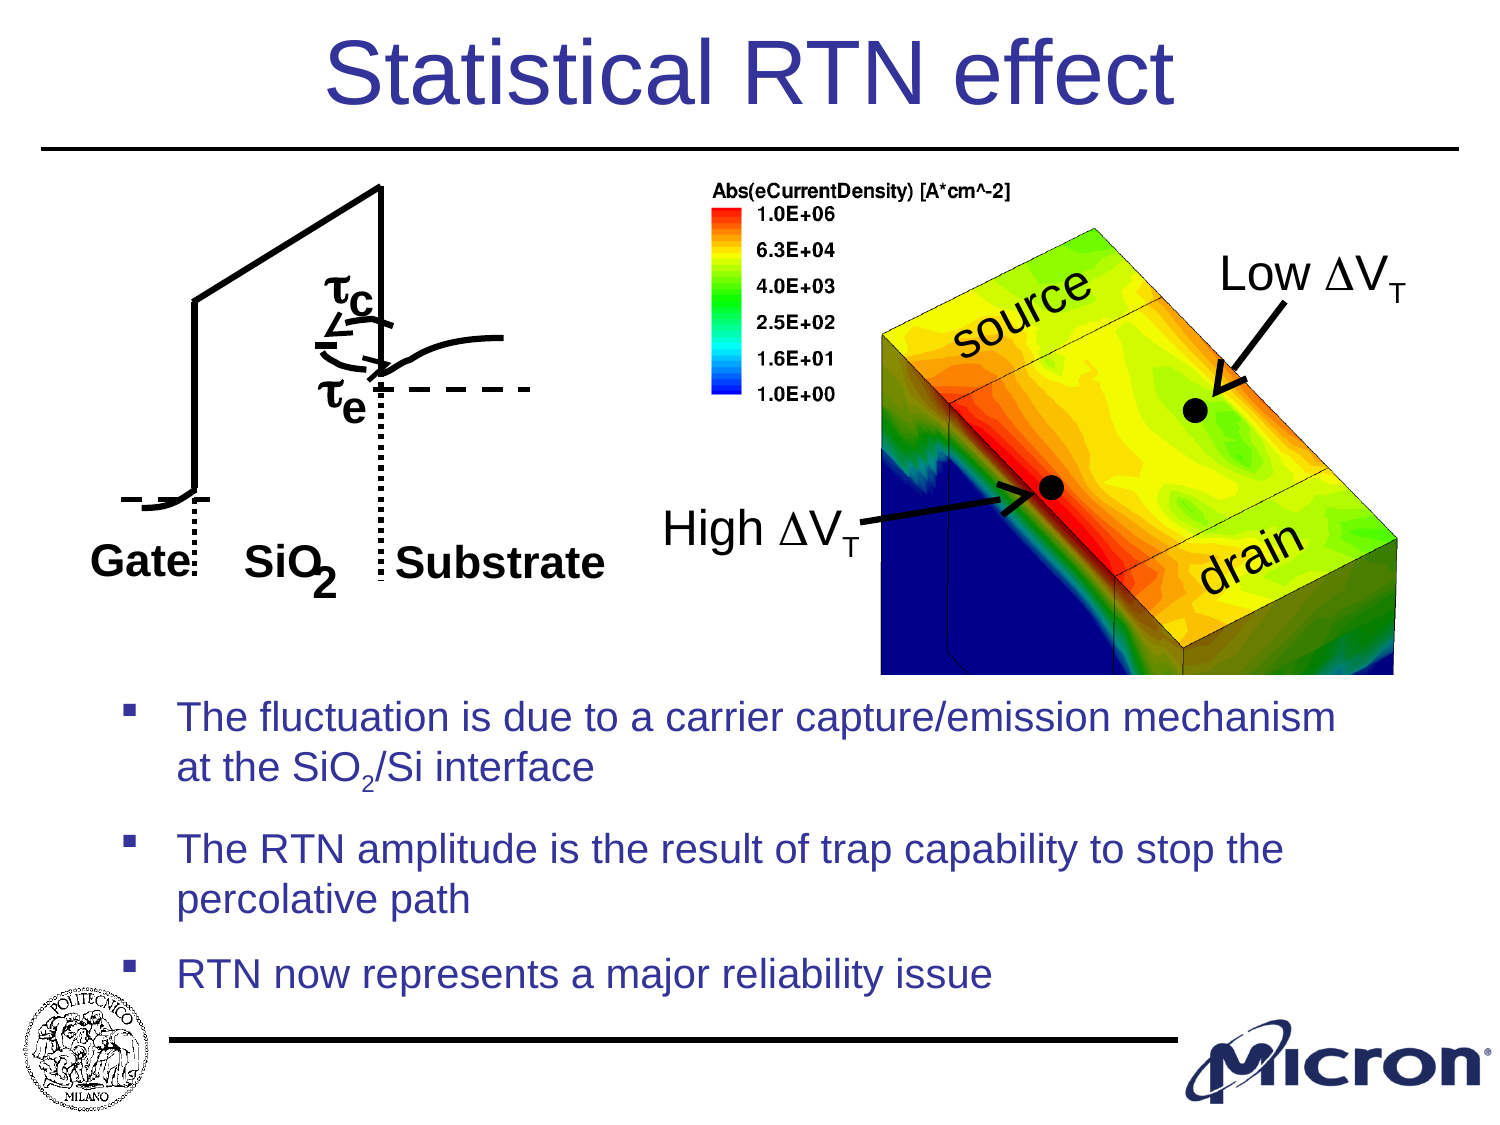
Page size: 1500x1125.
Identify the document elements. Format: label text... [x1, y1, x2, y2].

text_box source [923, 234, 1118, 385]
text_box  [305, 344, 359, 426]
text_box SiO [229, 524, 338, 595]
text_box High VT [647, 487, 875, 572]
text_box [1184, 400, 1206, 421]
picture [697, 173, 1410, 676]
picture [697, 504, 1130, 676]
text_box  [311, 240, 366, 322]
text_box 2 [297, 544, 353, 616]
text_box e [326, 369, 383, 441]
text_box Gate [74, 522, 207, 594]
picture [12, 968, 163, 1125]
text_box Substrate [379, 524, 621, 595]
text_box drain [1169, 489, 1329, 621]
picture [1178, 1012, 1500, 1110]
text_box The fluctuation is due to a carrier capture/emission mechanism at the SiO2/Si interface The RTN amplitude is the result of trap capability to stop the percolative path RTN now represents a major reliability issue [105, 682, 1381, 1005]
text_box c [333, 263, 389, 334]
text_box [1041, 477, 1062, 499]
text_box Low VT [1204, 233, 1422, 317]
title Statistical RTN effect [76, 5, 1424, 131]
